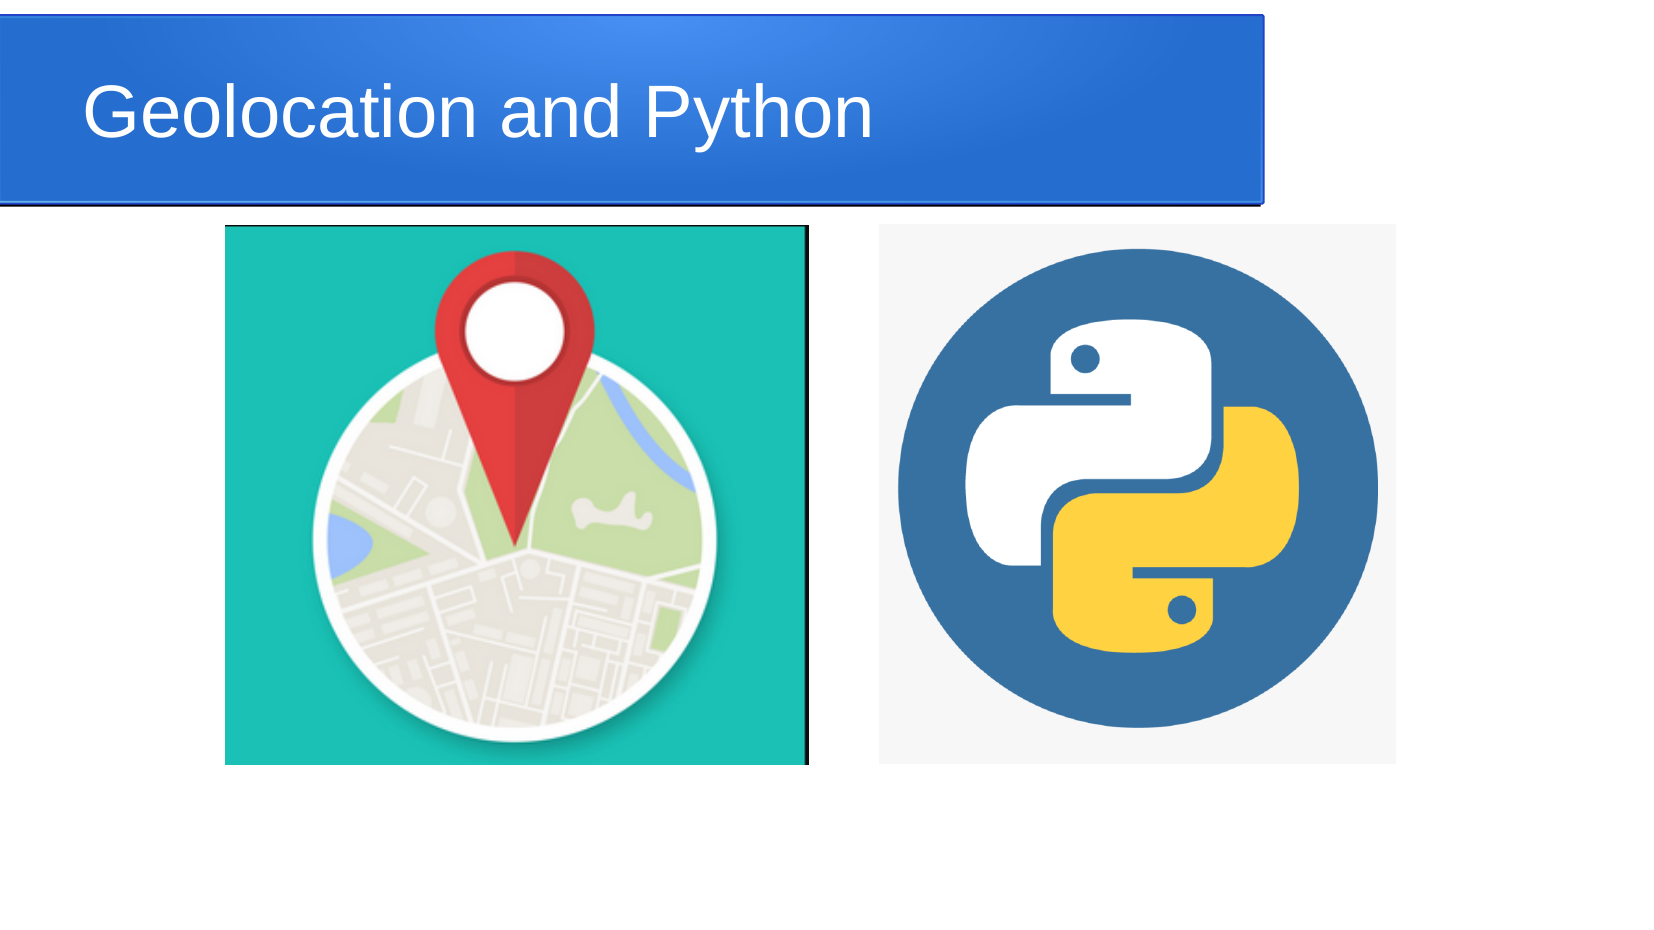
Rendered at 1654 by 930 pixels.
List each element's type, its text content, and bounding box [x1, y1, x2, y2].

picture [225, 225, 809, 766]
title Geolocation and Python [82, 35, 1234, 189]
picture [879, 224, 1396, 764]
